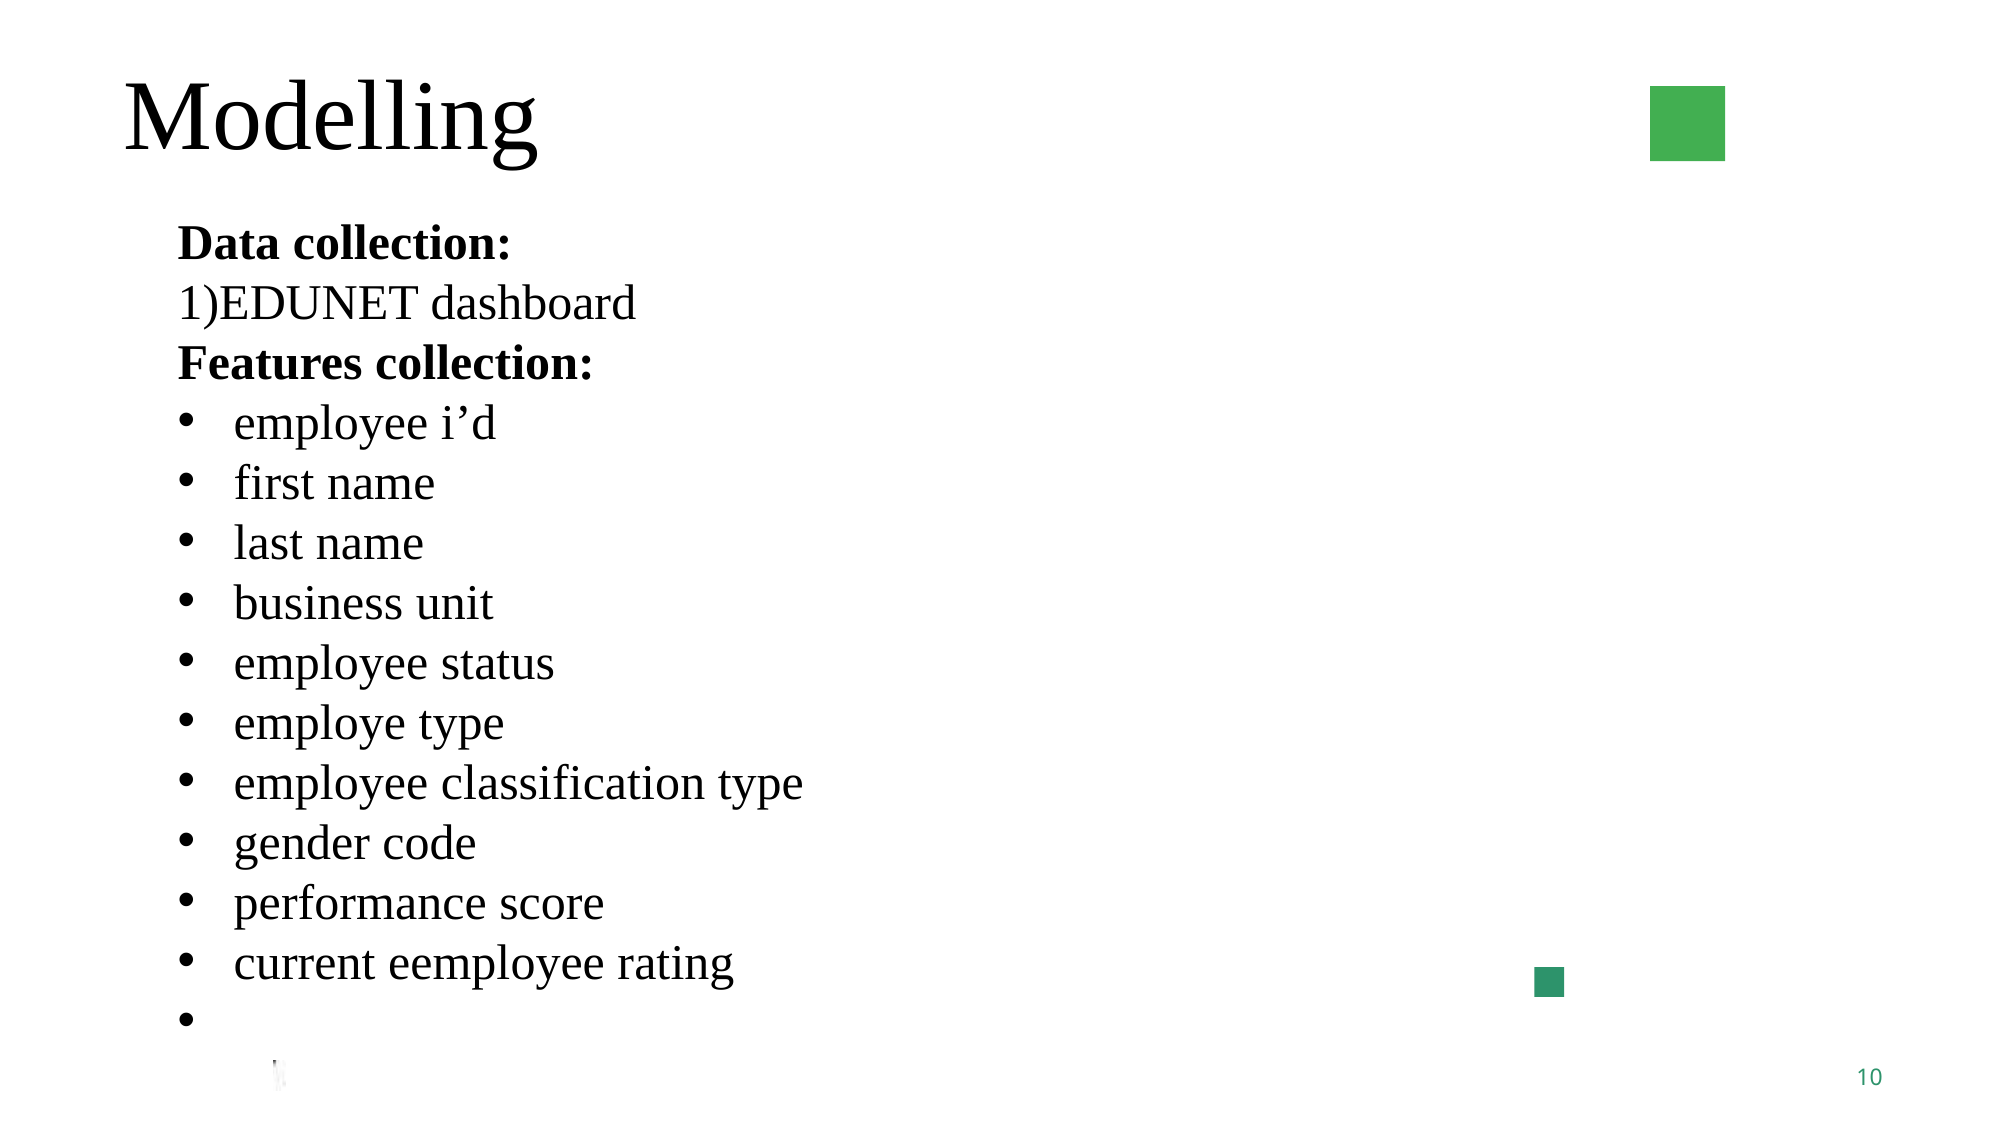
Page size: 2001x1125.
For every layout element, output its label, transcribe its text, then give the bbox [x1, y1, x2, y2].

text_box Data collection: 1)EDUNET dashboard Features collection: employee i’d first name last name business unit employee status employe type employee classification type gender code performance score current eemployee rating [162, 201, 978, 1032]
text_box 10 [1849, 1061, 1888, 1094]
text_box Modelling [121, 47, 664, 172]
picture [273, 1060, 286, 1091]
text_box [1650, 86, 1726, 162]
text_box [1534, 967, 1565, 997]
